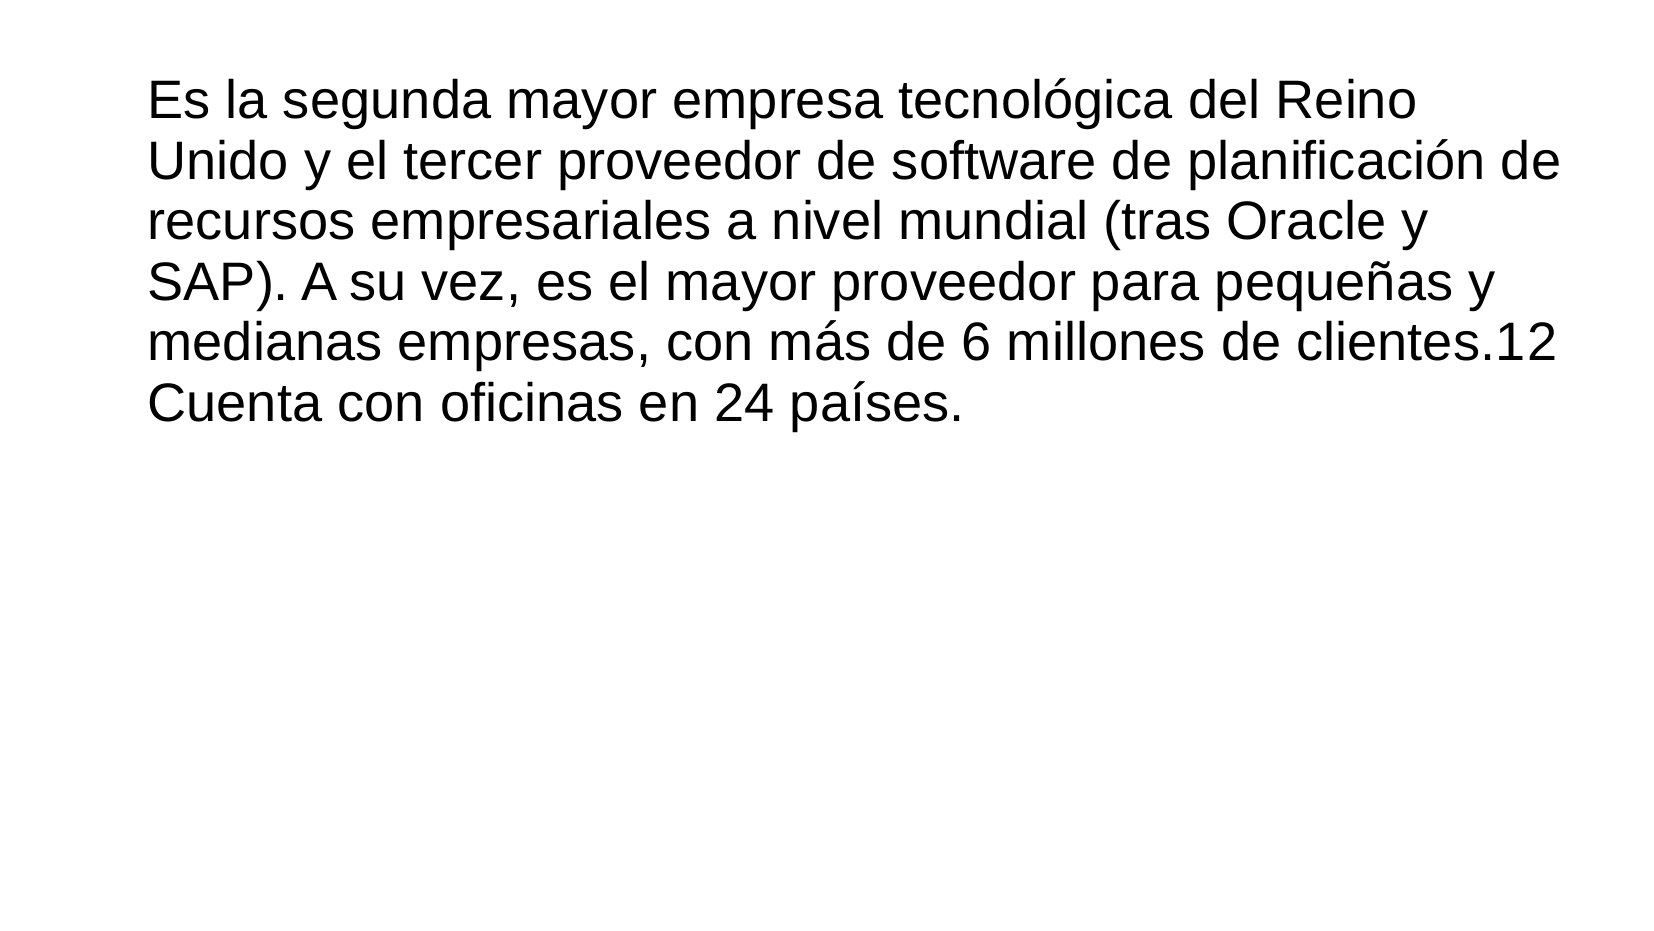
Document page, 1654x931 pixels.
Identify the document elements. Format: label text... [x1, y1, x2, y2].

list Es la segunda mayor empresa tecnológica del Reino Unido y el tercer proveedor de software de planificación de recursos empresariales a nivel mundial (tras Oracle y SAP). A su vez, es el mayor proveedor para pequeñas y medianas empresas, con más de 6 millones de clientes.1​2​ Cuenta con oficinas en 24 países. [76, 69, 1565, 739]
